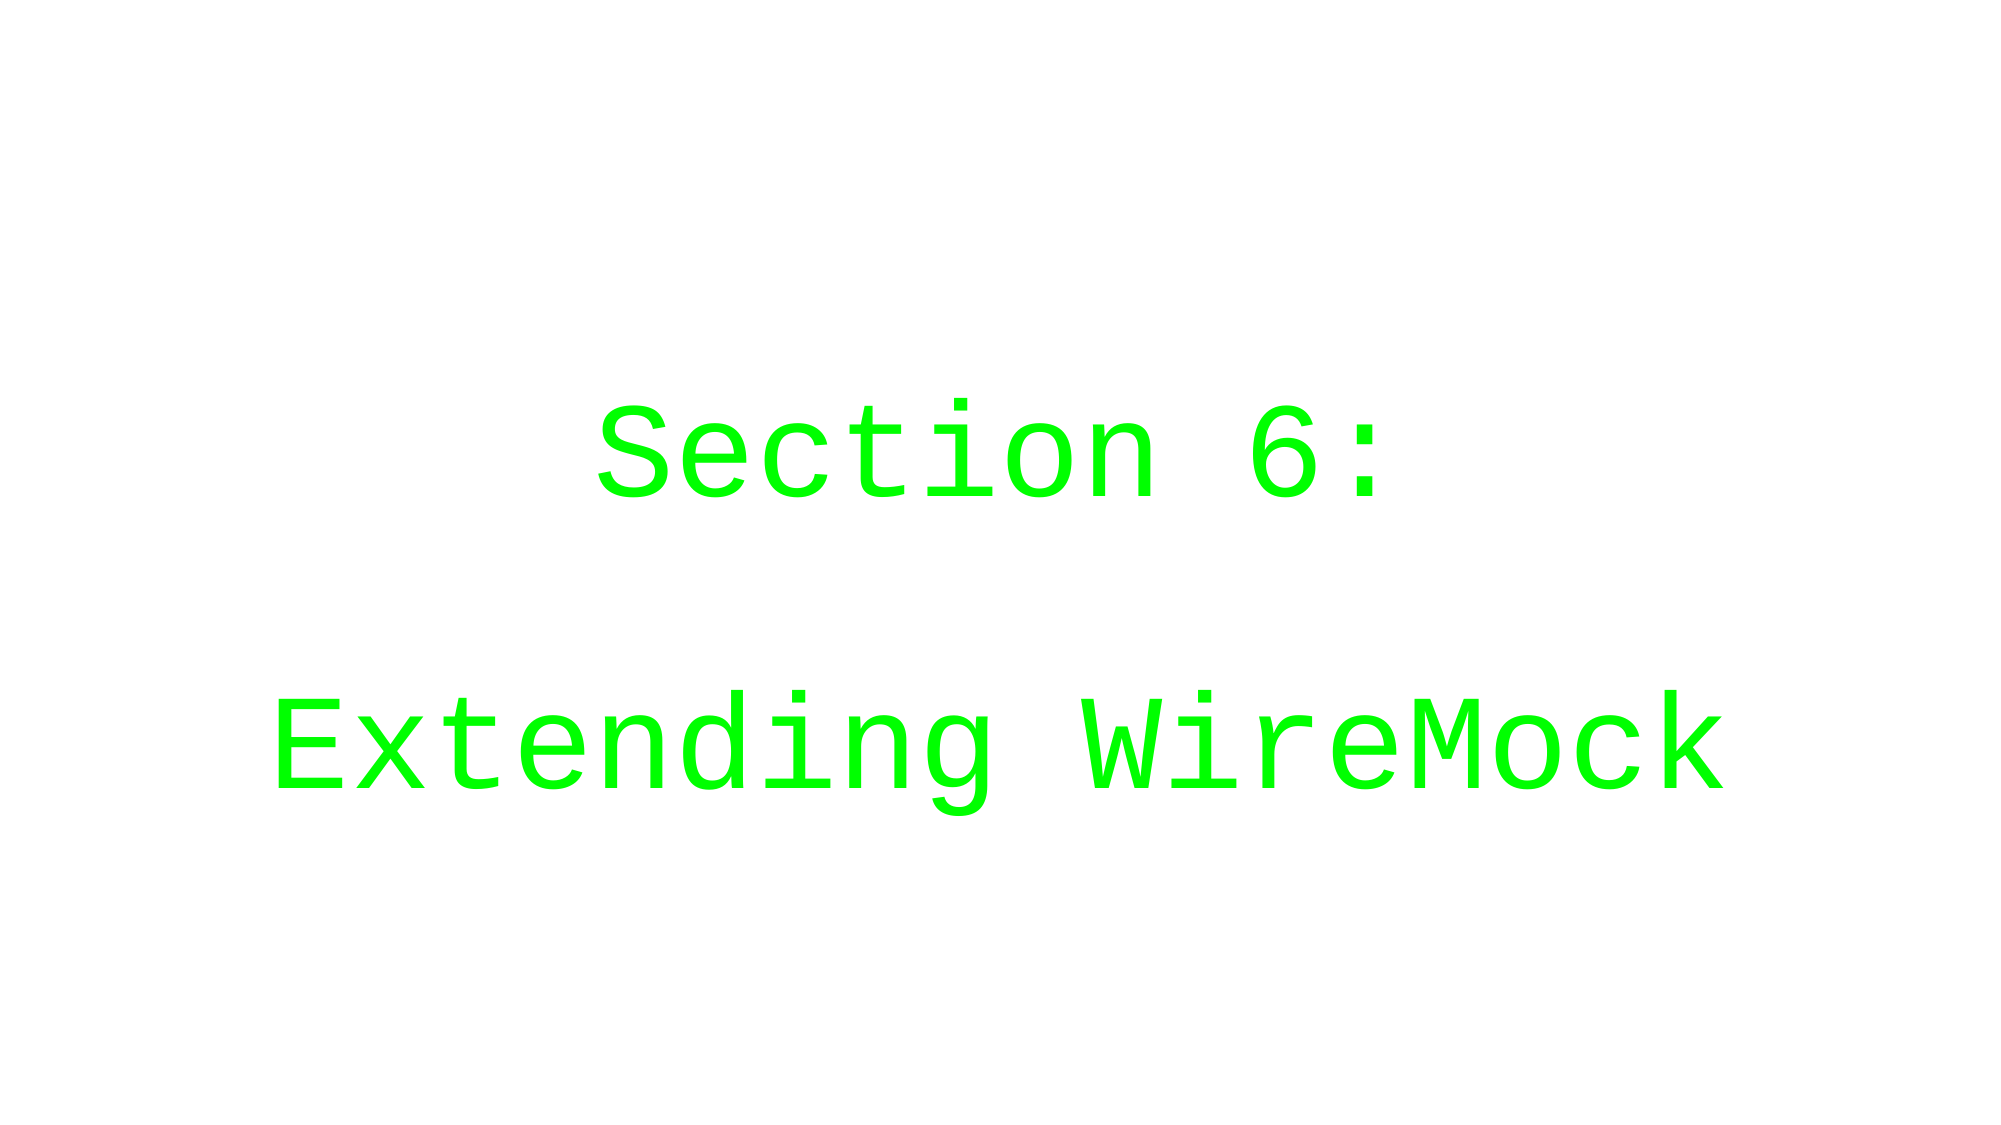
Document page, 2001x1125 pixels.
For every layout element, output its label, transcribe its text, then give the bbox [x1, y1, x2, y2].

title Section 6: Extending WireMock [0, 371, 2000, 761]
